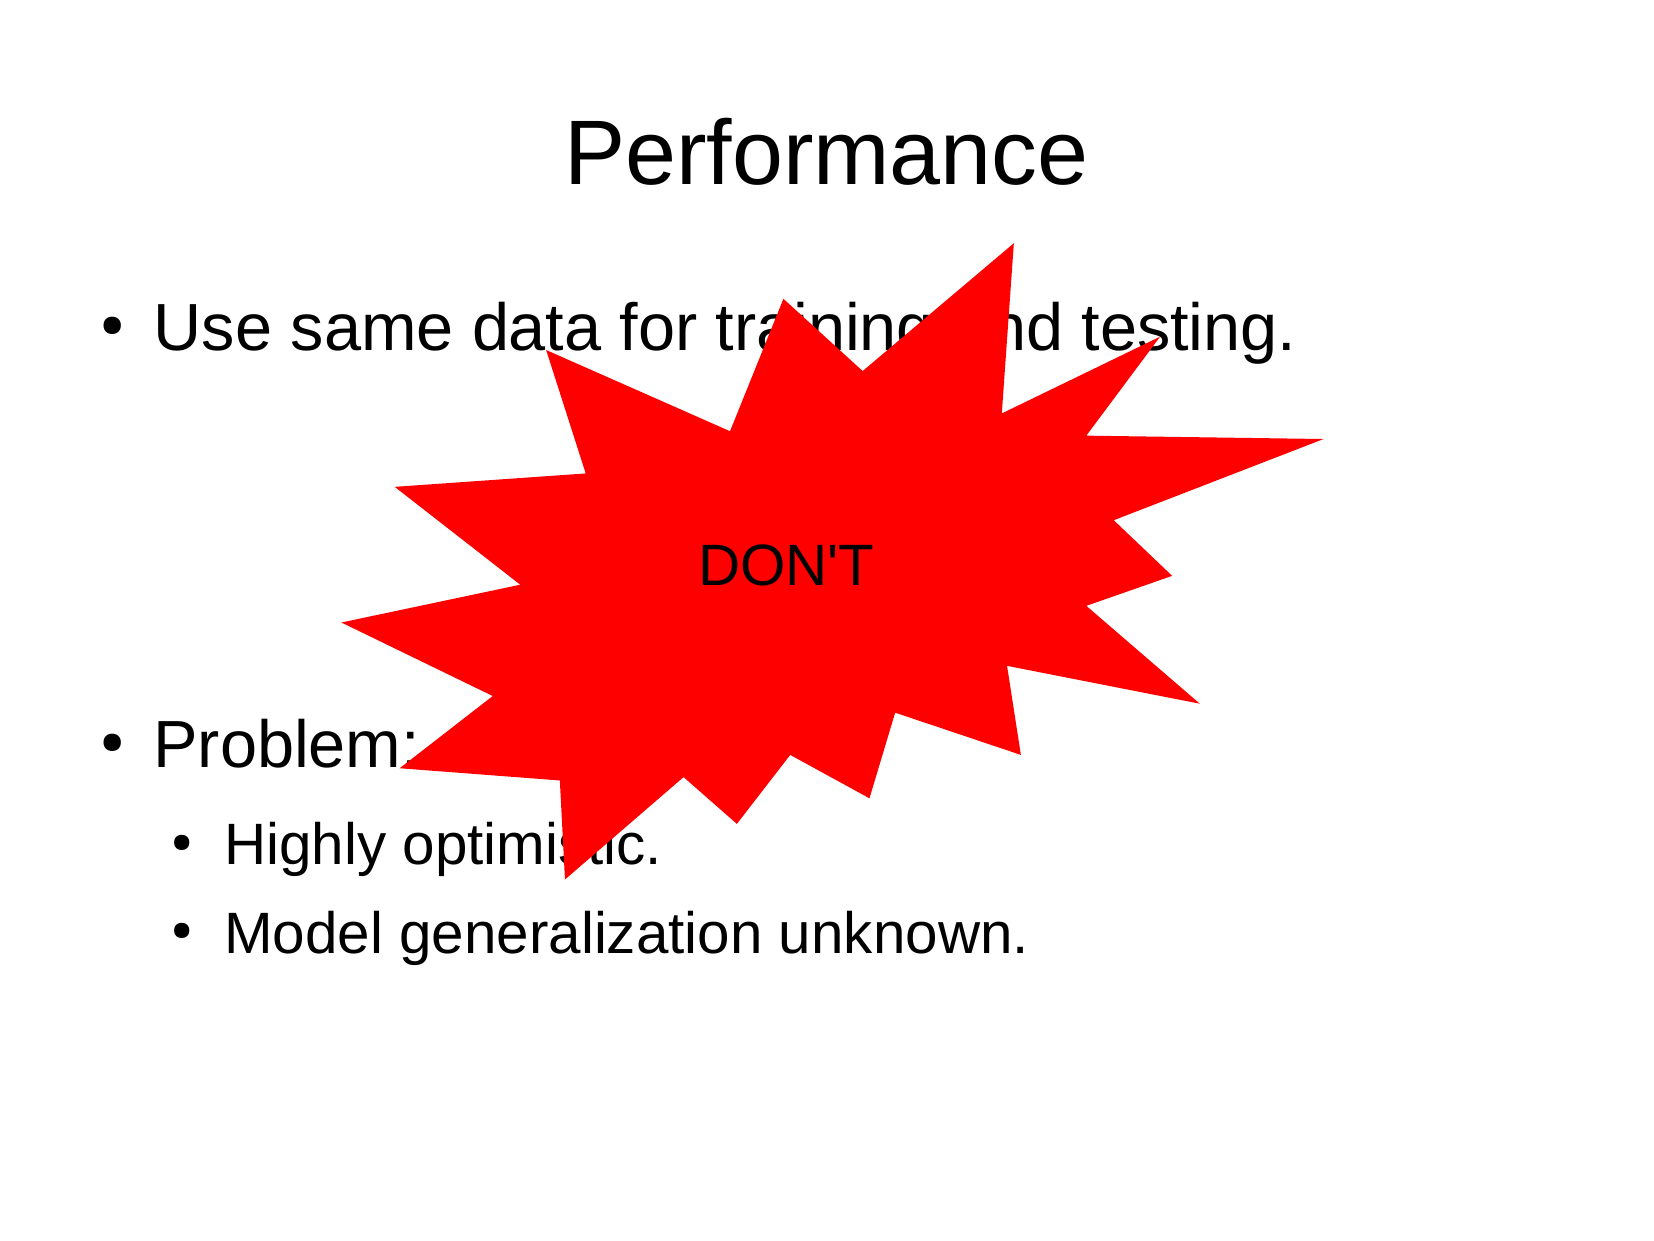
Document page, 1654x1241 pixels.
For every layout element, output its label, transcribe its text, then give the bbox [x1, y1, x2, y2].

list Use same data for training and testing. Problem: Highly optimistic. Model generalization unknown. [82, 290, 1571, 1094]
title Performance [82, 56, 1571, 250]
text_box DON'T [341, 243, 1324, 880]
